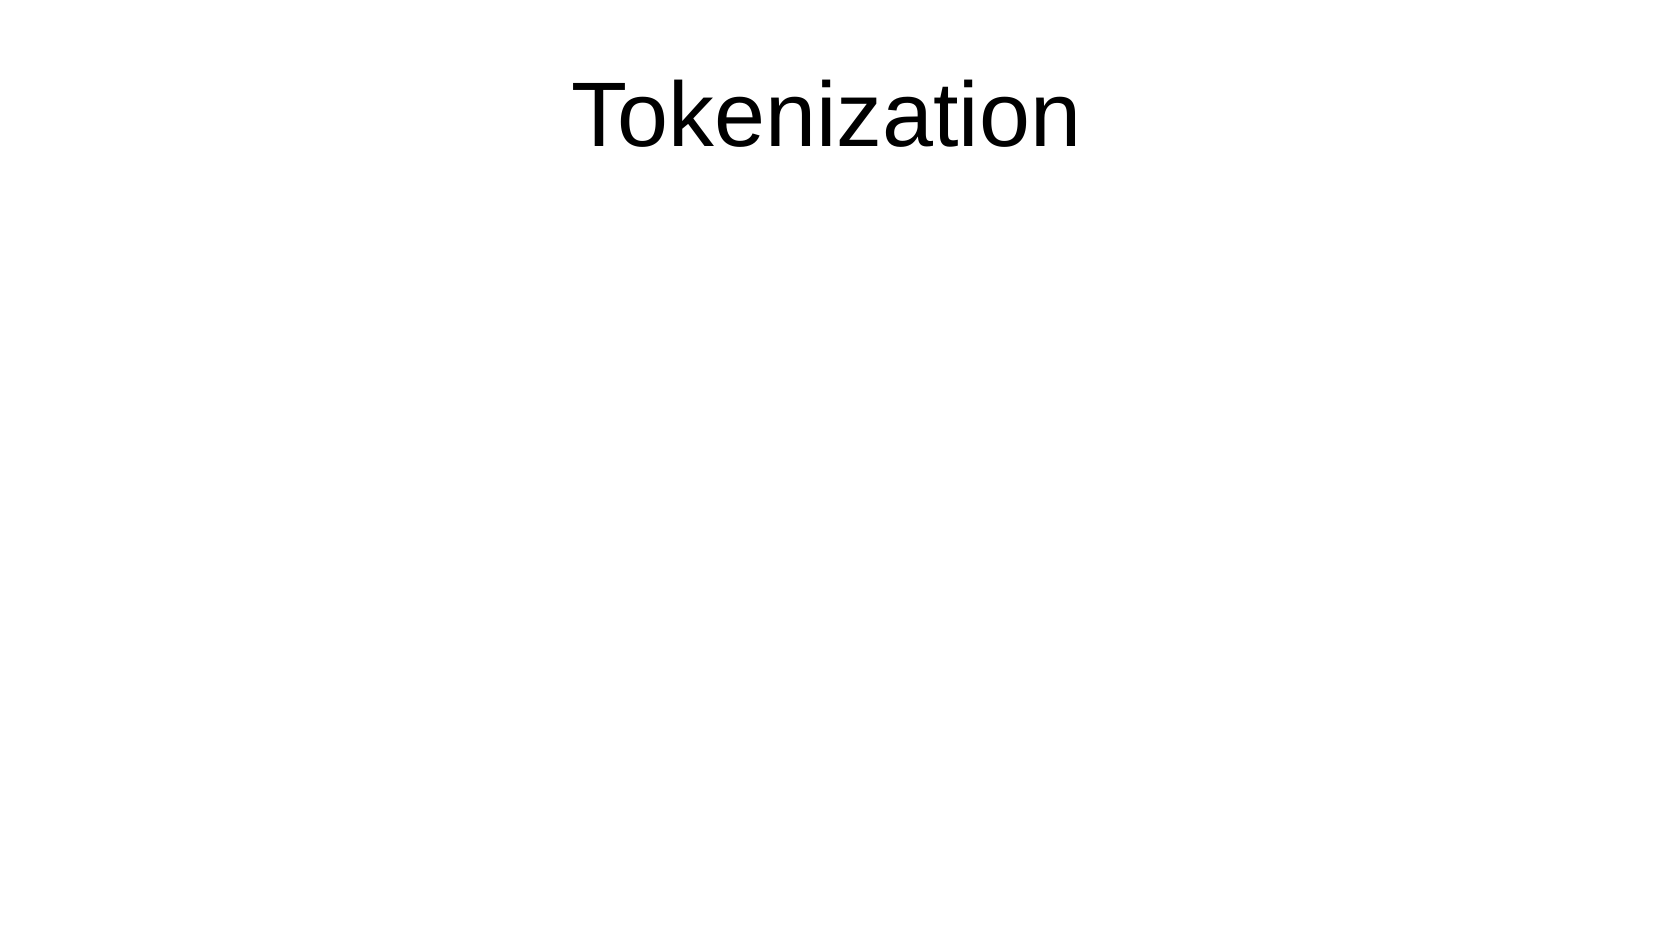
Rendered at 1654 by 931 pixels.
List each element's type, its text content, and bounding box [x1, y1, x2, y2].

title Tokenization [82, 37, 1571, 193]
